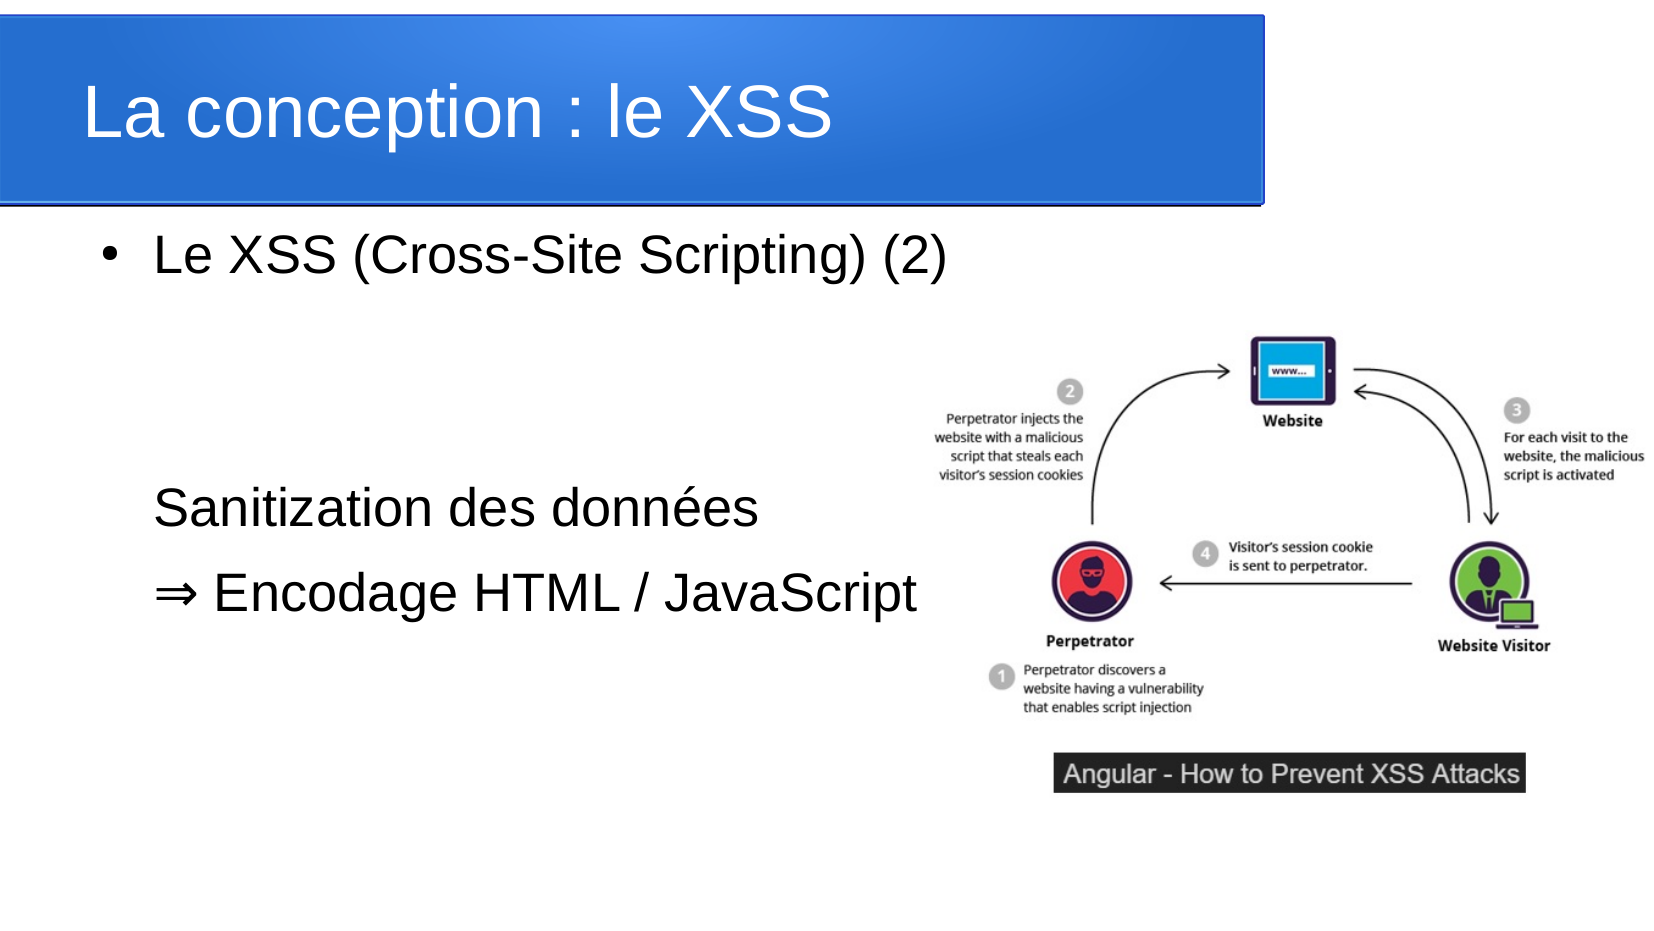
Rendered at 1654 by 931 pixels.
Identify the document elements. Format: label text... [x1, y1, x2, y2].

picture [933, 330, 1648, 815]
title La conception : le XSS [82, 35, 1235, 189]
list Le XSS (Cross-Site Scripting) (2) Sanitization des données ⇒ Encodage HTML / JavaScript [82, 224, 1571, 764]
